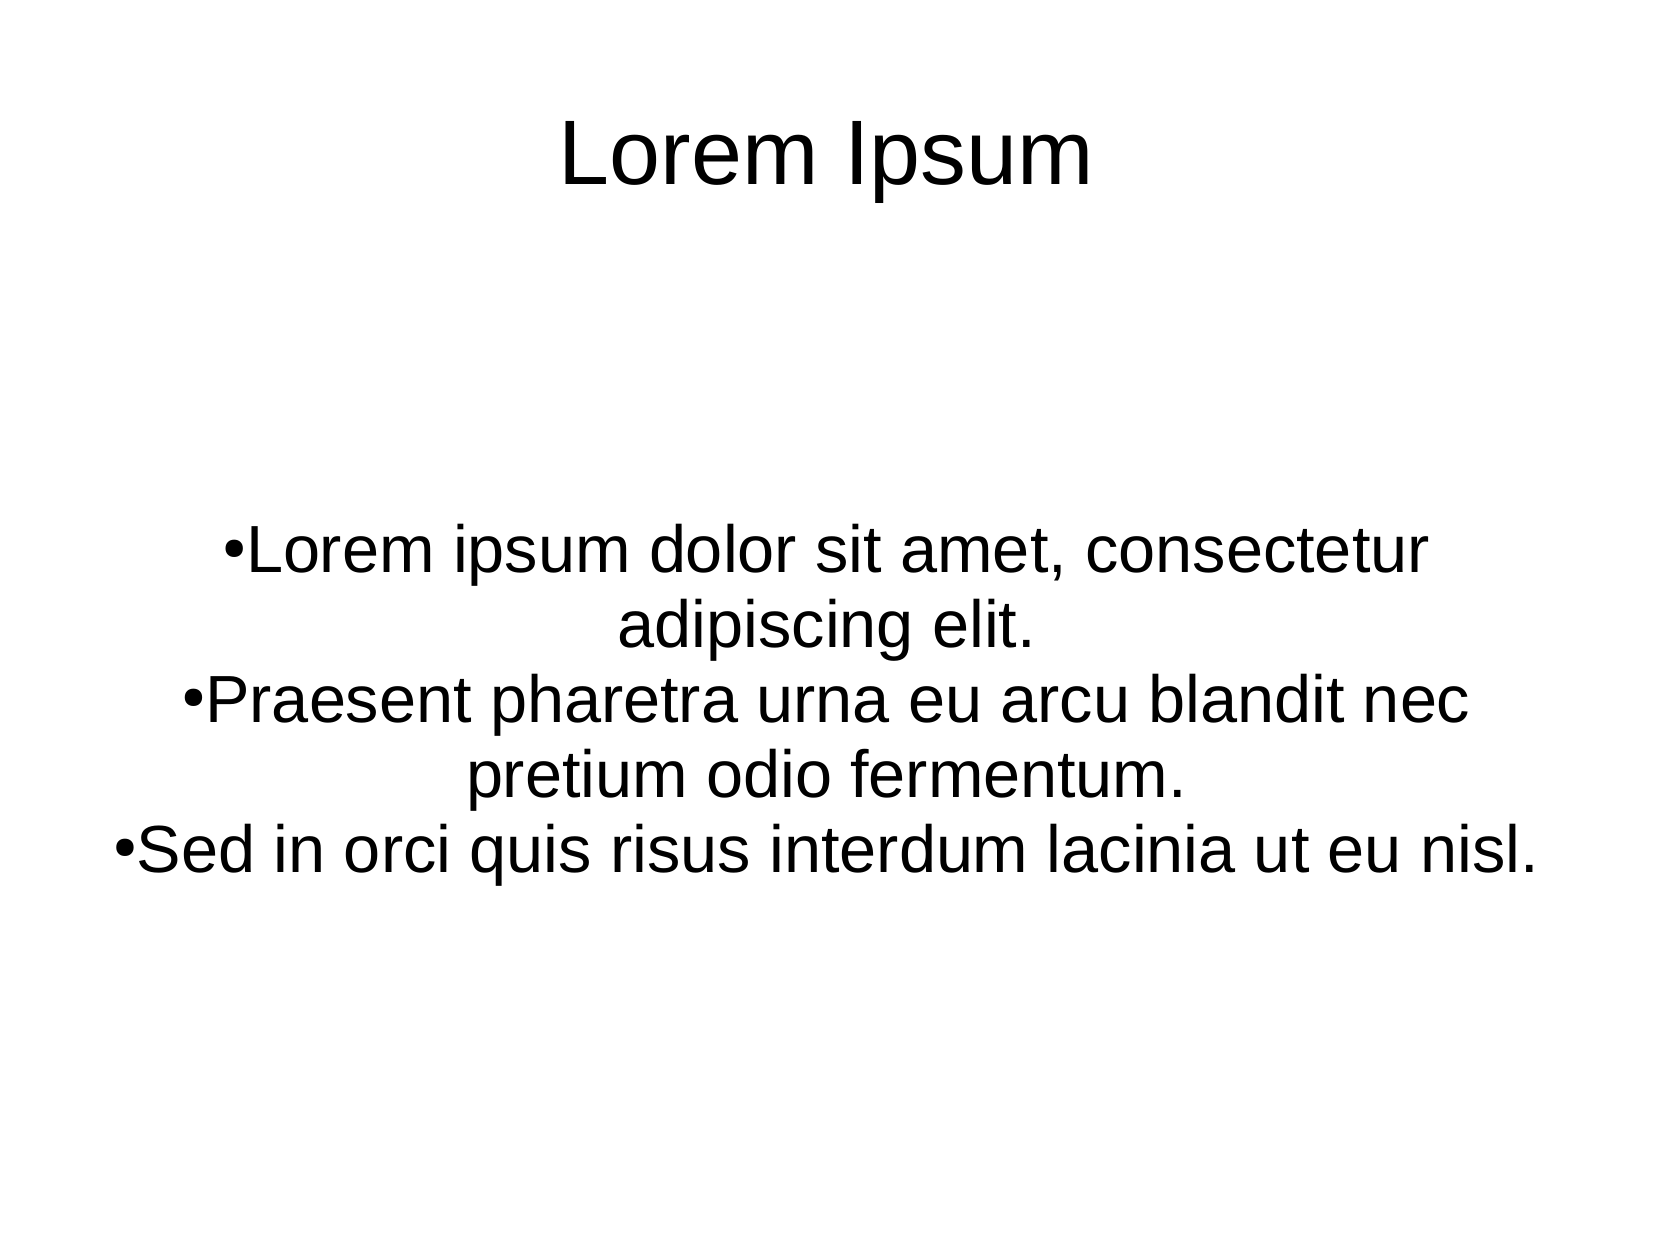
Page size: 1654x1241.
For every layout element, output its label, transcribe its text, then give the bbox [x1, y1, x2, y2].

title Lorem Ipsum [82, 49, 1571, 257]
subtitle Lorem ipsum dolor sit amet, consectetur adipiscing elit. Praesent pharetra urna eu arcu blandit nec pretium odio fermentum. Sed in orci quis risus interdum lacinia ut eu nisl. [82, 290, 1571, 1109]
